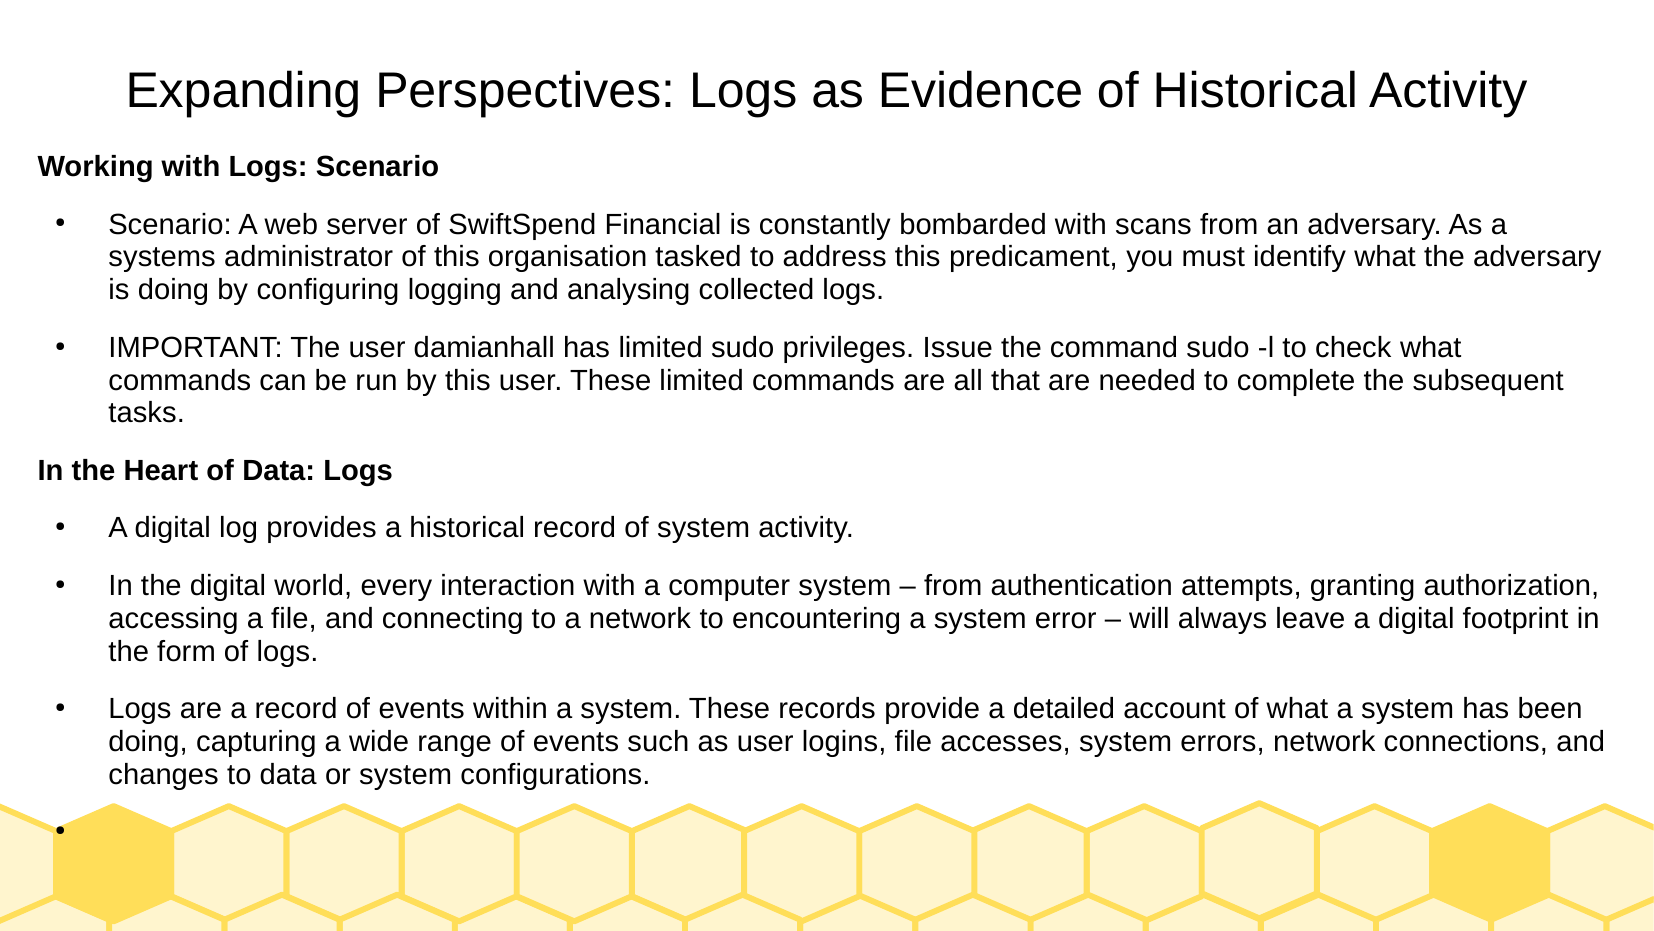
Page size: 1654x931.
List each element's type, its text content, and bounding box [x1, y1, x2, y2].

title Expanding Perspectives: Logs as Evidence of Historical Activity [88, 29, 1565, 150]
list Working with Logs: Scenario Scenario: A web server of SwiftSpend Financial is constantly bombarded with scans from an adversary. As a systems administrator of this organisation tasked to address this predicament, you must identify what the adversary is doing by configuring logging and analysing collected logs. IMPORTANT: The user damianhall has limited sudo privileges. Issue the command sudo -l to check what commands can be run by this user. These limited commands are all that are needed to complete the subsequent tasks. In the Heart of Data: Logs A digital log provides a historical record of system activity. In the digital world, every interaction with a computer system – from authentication attempts, granting authorization, accessing a file, and connecting to a network to encountering a system error – will always leave a digital footprint in the form of logs. Logs are a record of events within a system. These records provide a detailed account of what a system has been doing, capturing a wide range of events such as user logins, file accesses, system errors, network connections, and changes to data or system configurations. [37, 150, 1613, 901]
